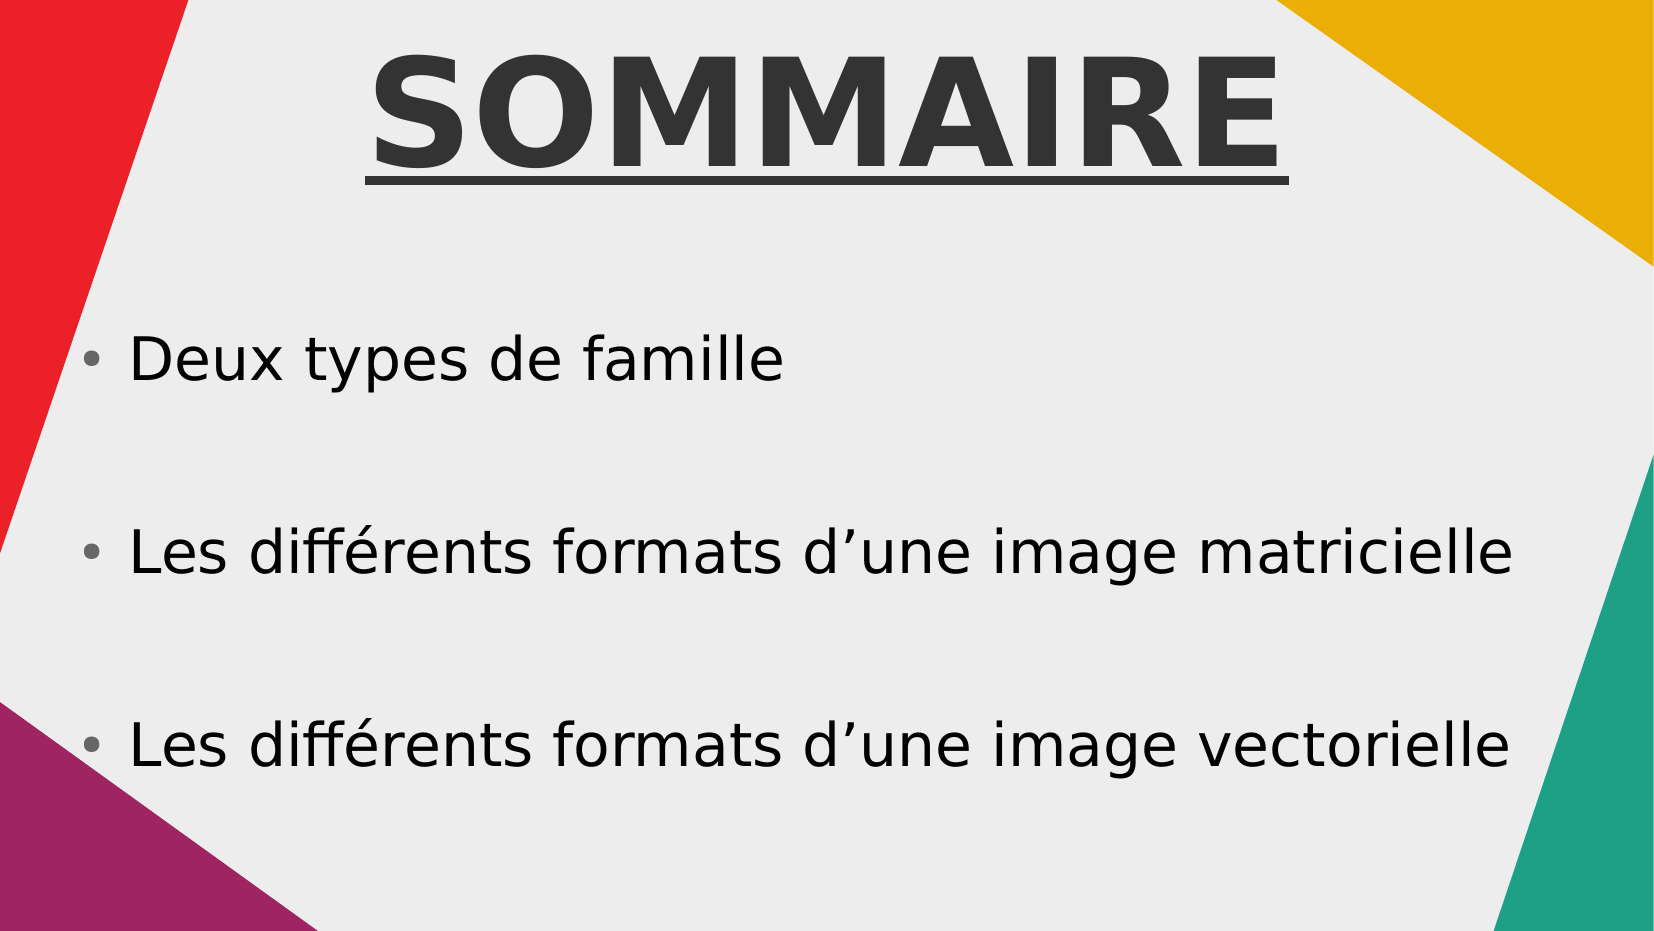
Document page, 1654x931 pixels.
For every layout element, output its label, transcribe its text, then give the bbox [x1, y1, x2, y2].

list Deux types de famille Les différents formats d’une image matricielle Les différents formats d’une image vectorielle [65, 324, 1554, 865]
title SOMMAIRE [82, 27, 1571, 203]
